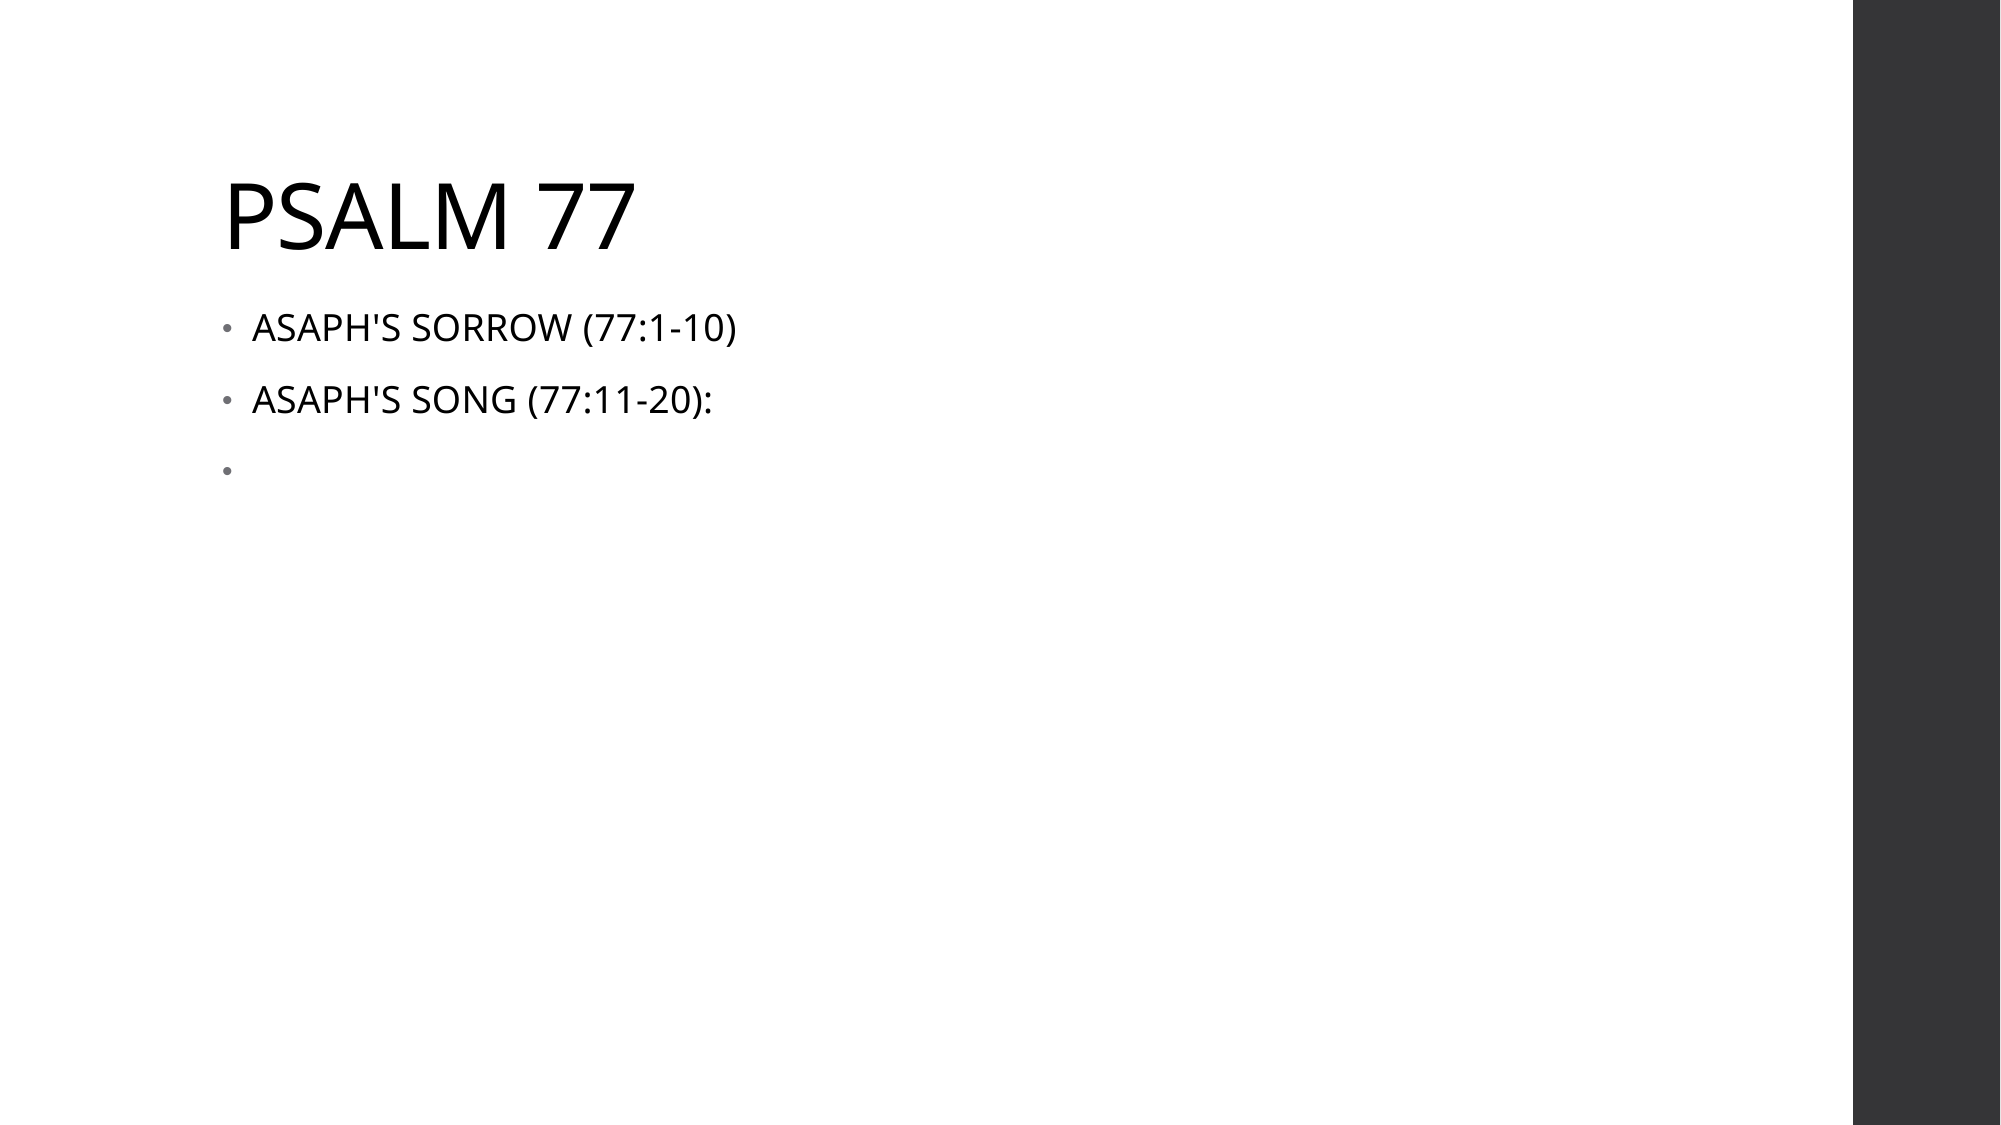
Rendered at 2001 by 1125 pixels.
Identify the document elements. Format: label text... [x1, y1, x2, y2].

title PSALM 77 [206, 60, 1797, 278]
list ASAPH'S SORROW (77:1-10) ASAPH'S SONG (77:11-20): [206, 299, 1617, 1014]
